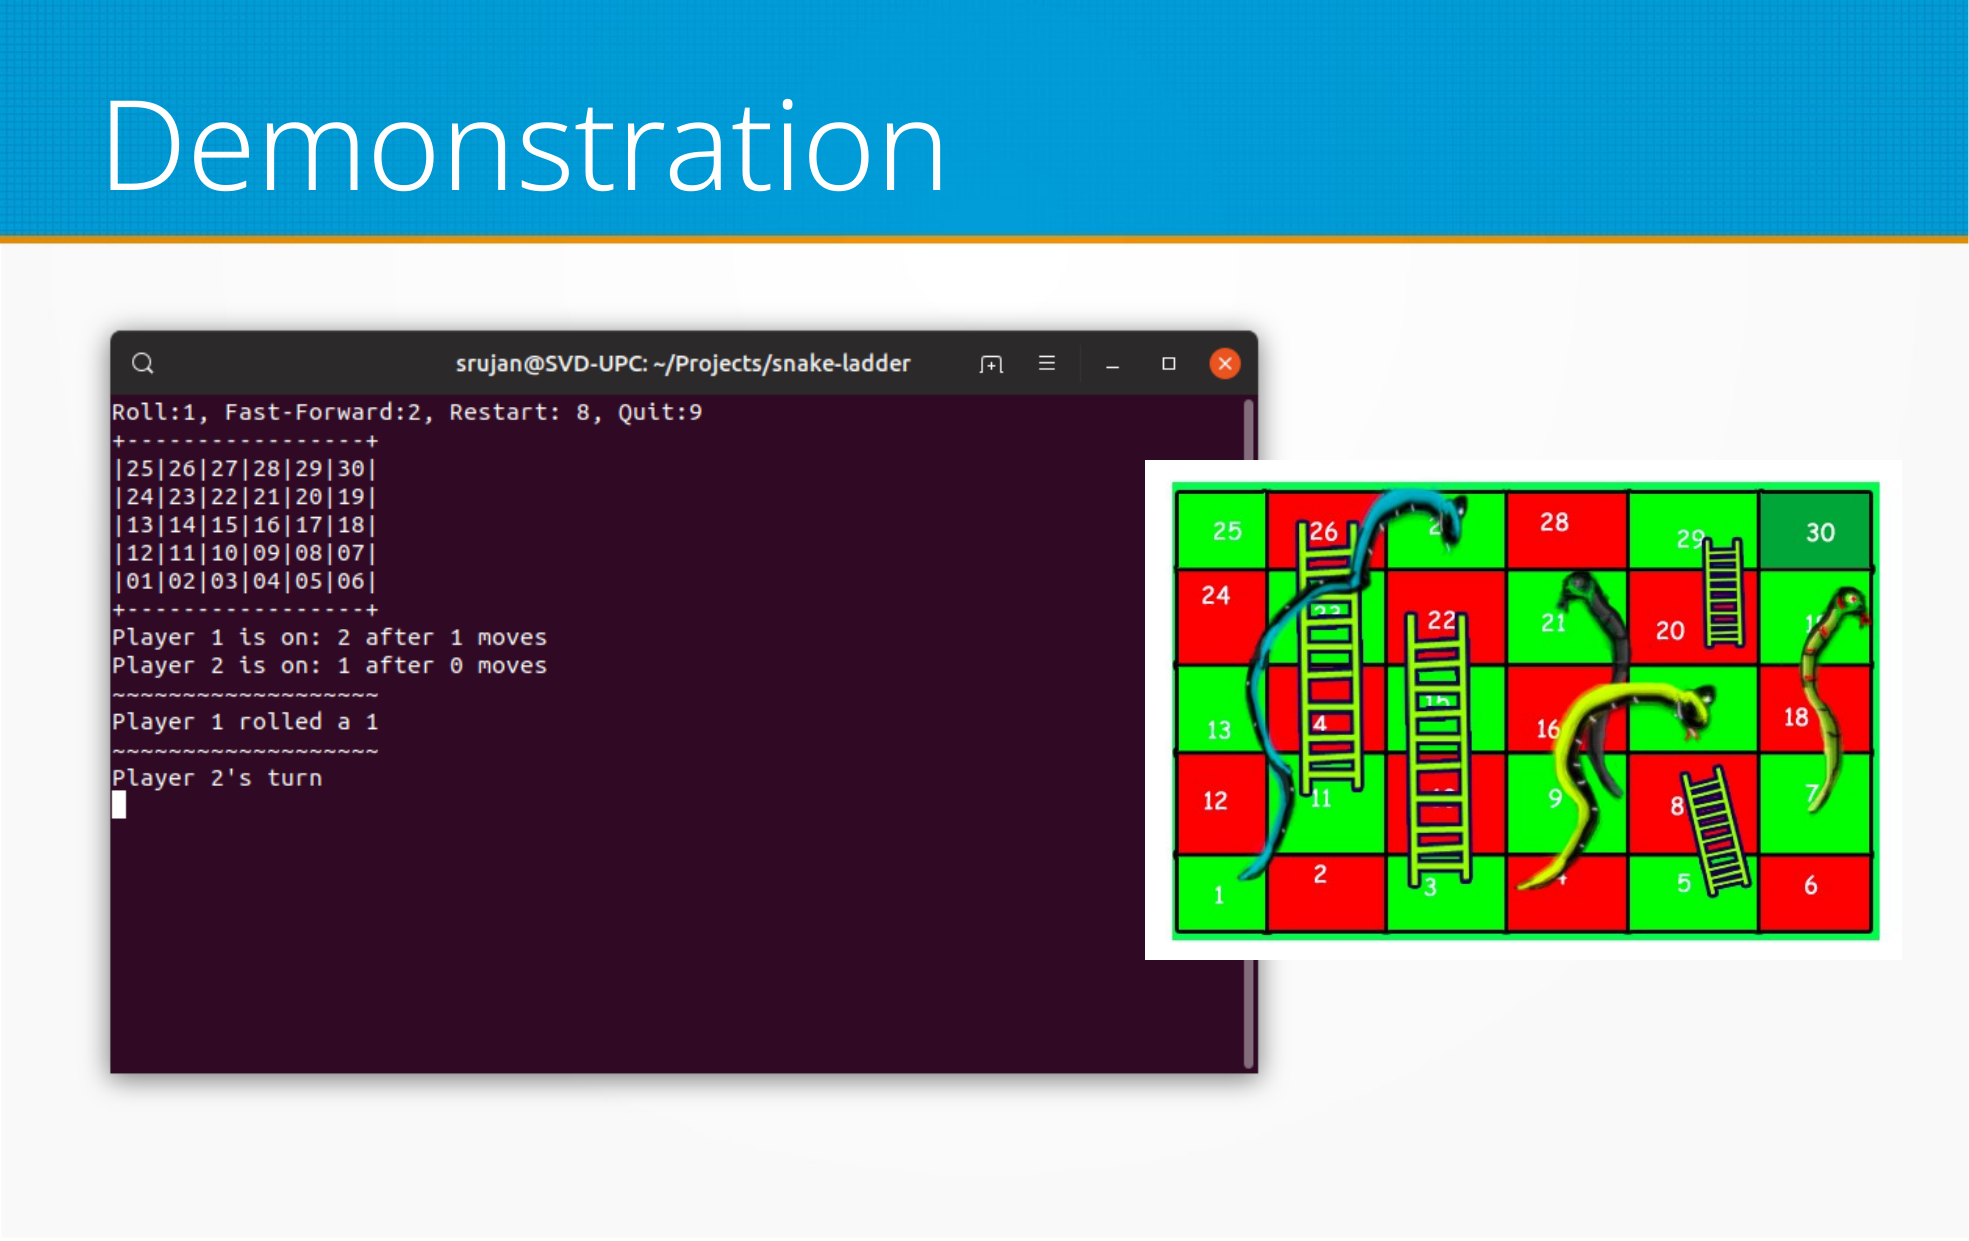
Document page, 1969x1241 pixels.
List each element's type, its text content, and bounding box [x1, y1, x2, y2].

title Demonstration [98, 19, 1870, 227]
picture [0, 233, 1969, 1241]
